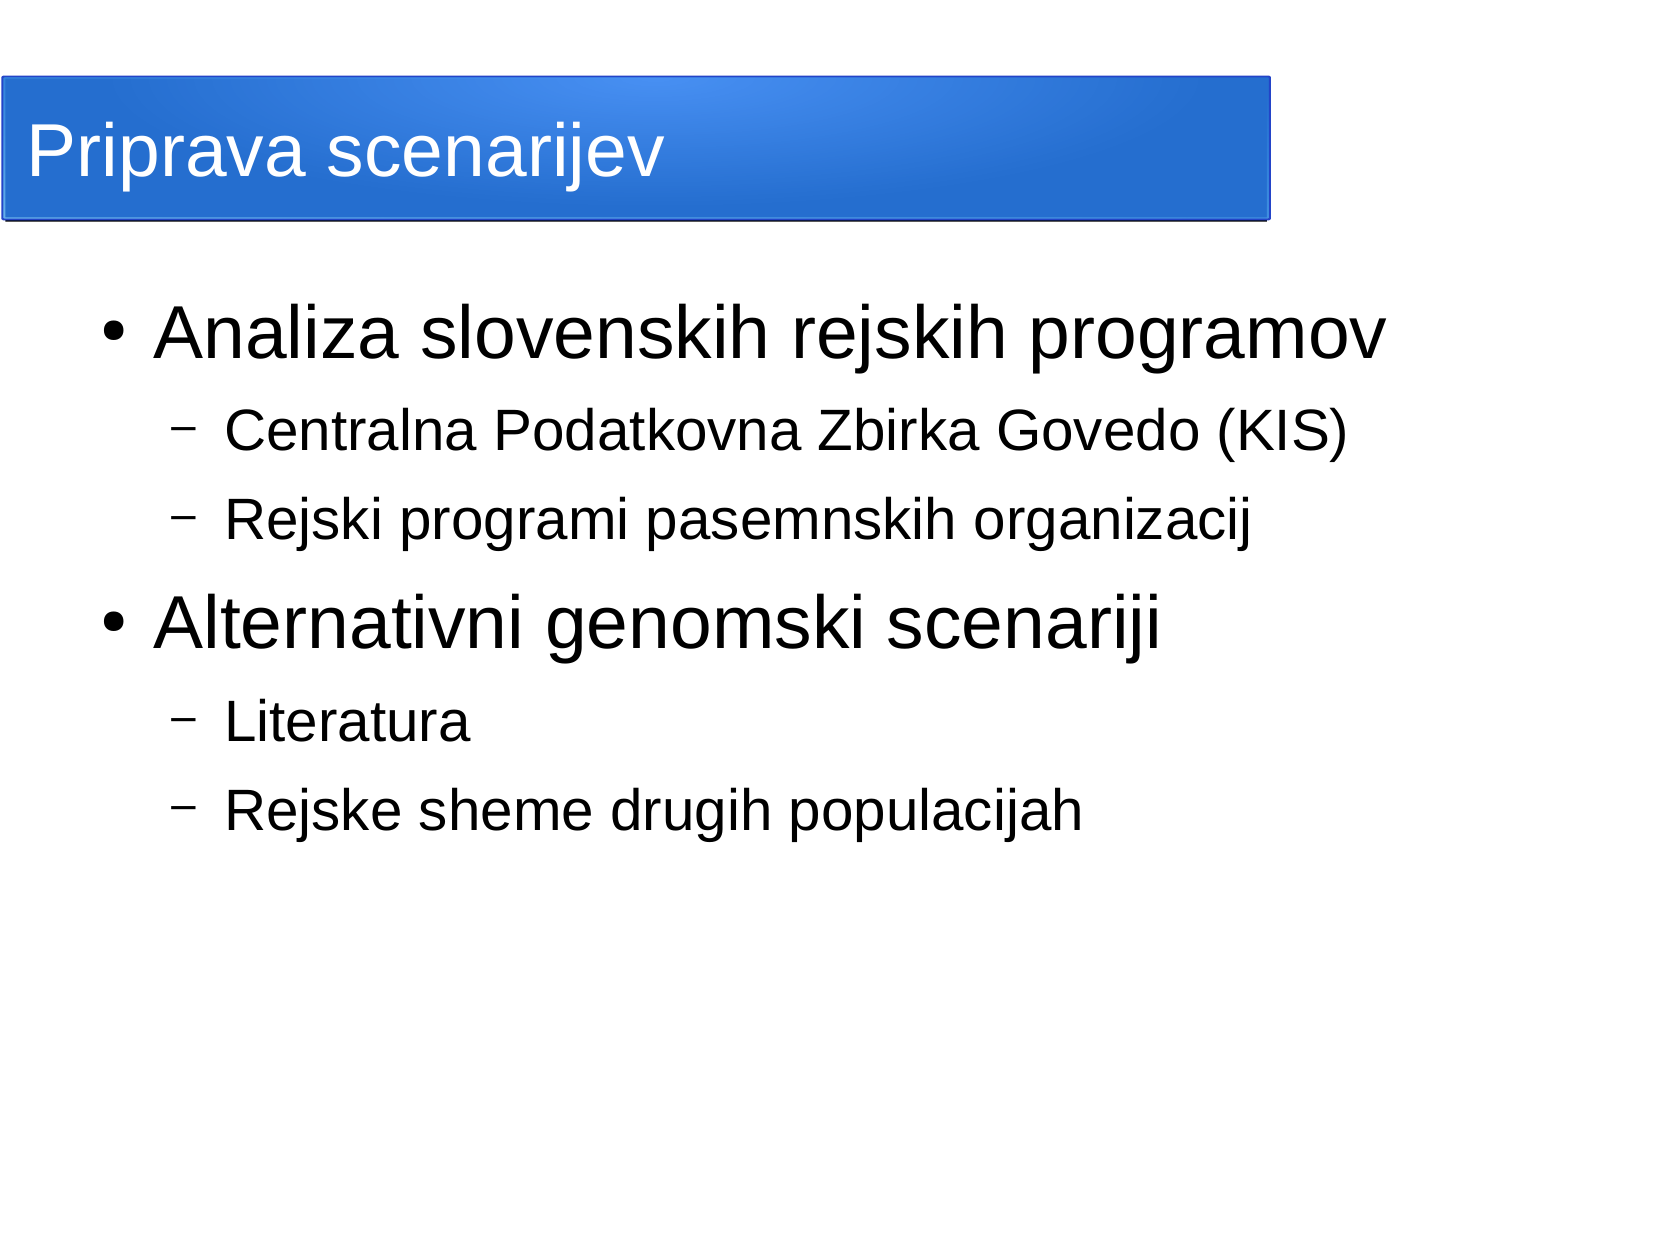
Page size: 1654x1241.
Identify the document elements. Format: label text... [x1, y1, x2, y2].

list Analiza slovenskih rejskih programov Centralna Podatkovna Zbirka Govedo (KIS) Rejski programi pasemnskih organizacij Alternativni genomski scenariji Literatura Rejske sheme drugih populacijah [82, 290, 1571, 1010]
title Priprava scenarijev [26, 90, 1246, 211]
